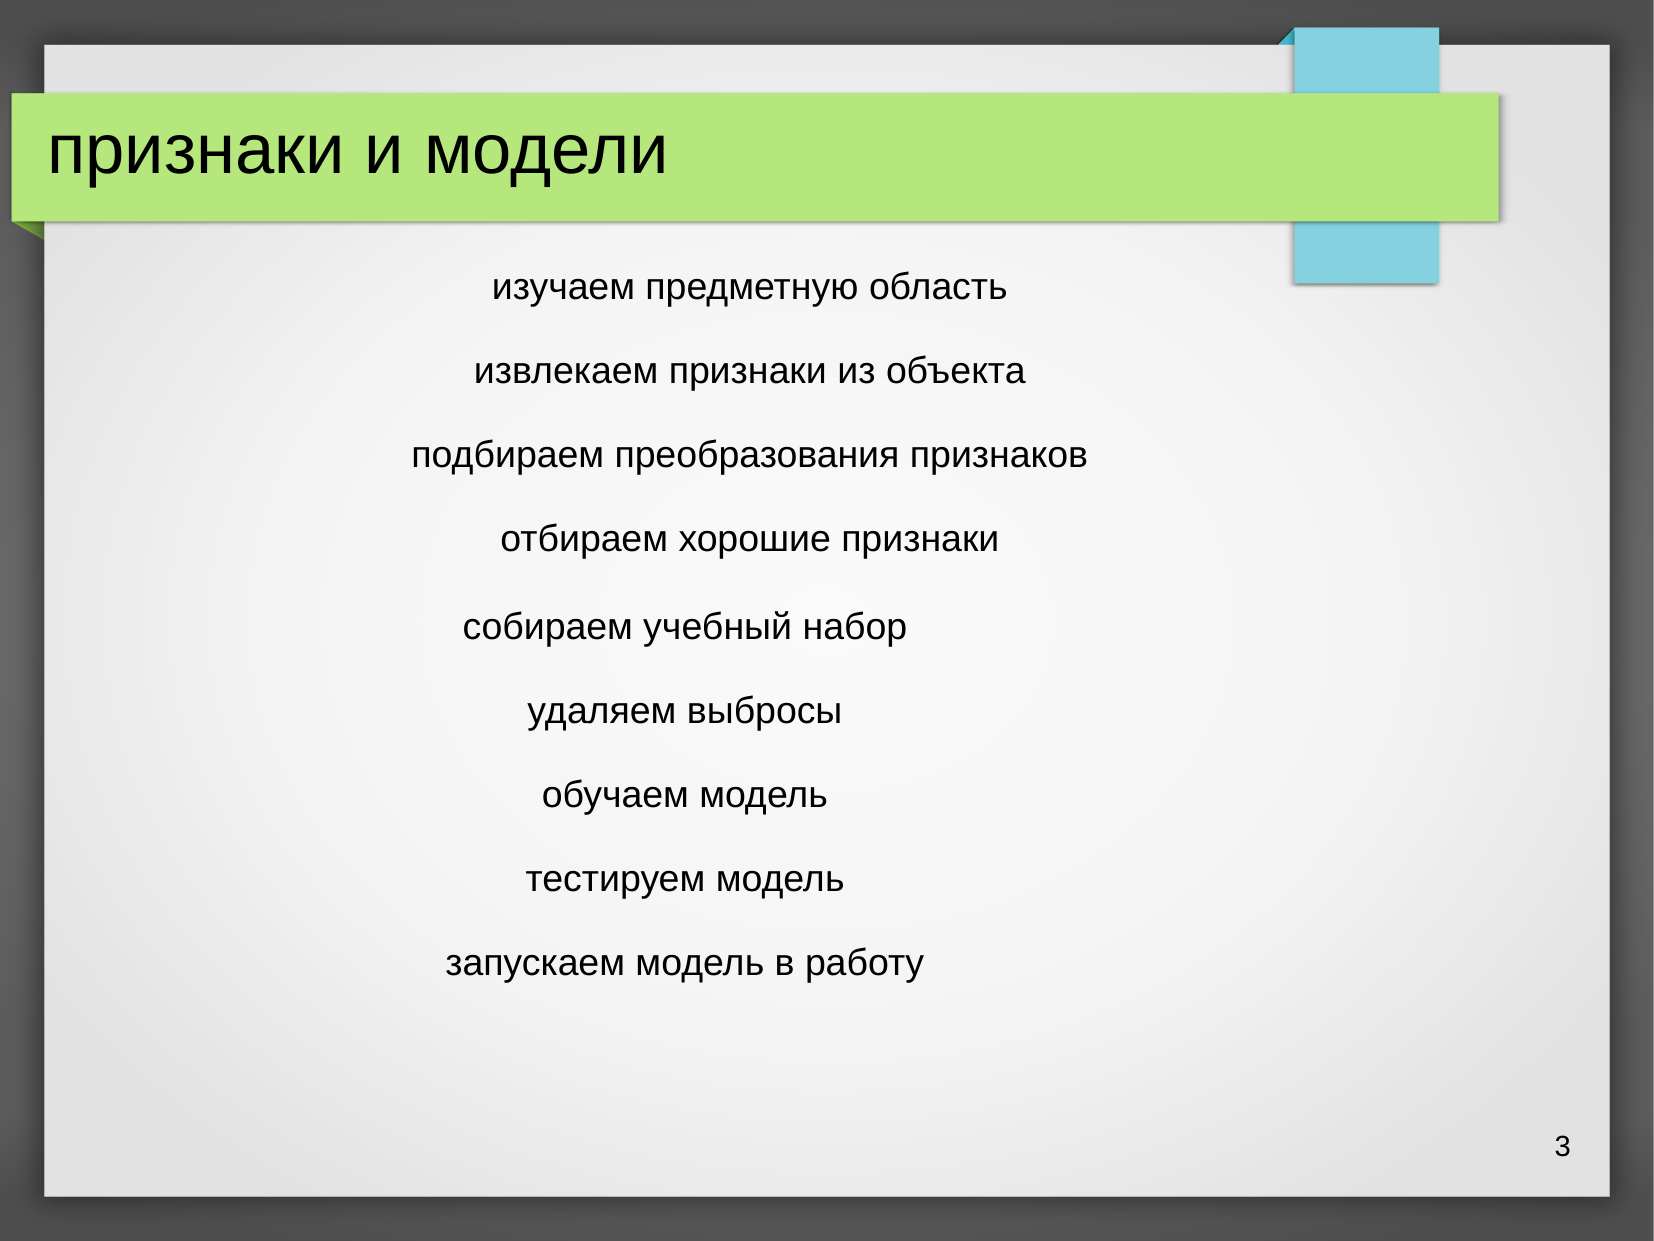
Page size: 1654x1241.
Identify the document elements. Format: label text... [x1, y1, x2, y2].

text_box изучаем предметную область извлекаем признаки из объекта подбираем преобразования признаков отбираем хорошие признаки [389, 280, 1111, 544]
picture [0, 0, 1654, 1241]
title признаки и модели [47, 113, 1465, 185]
text_box собираем учебный набор удаляем выбросы обучаем модель тестируем модель запускаем модель в работу [425, 625, 945, 964]
